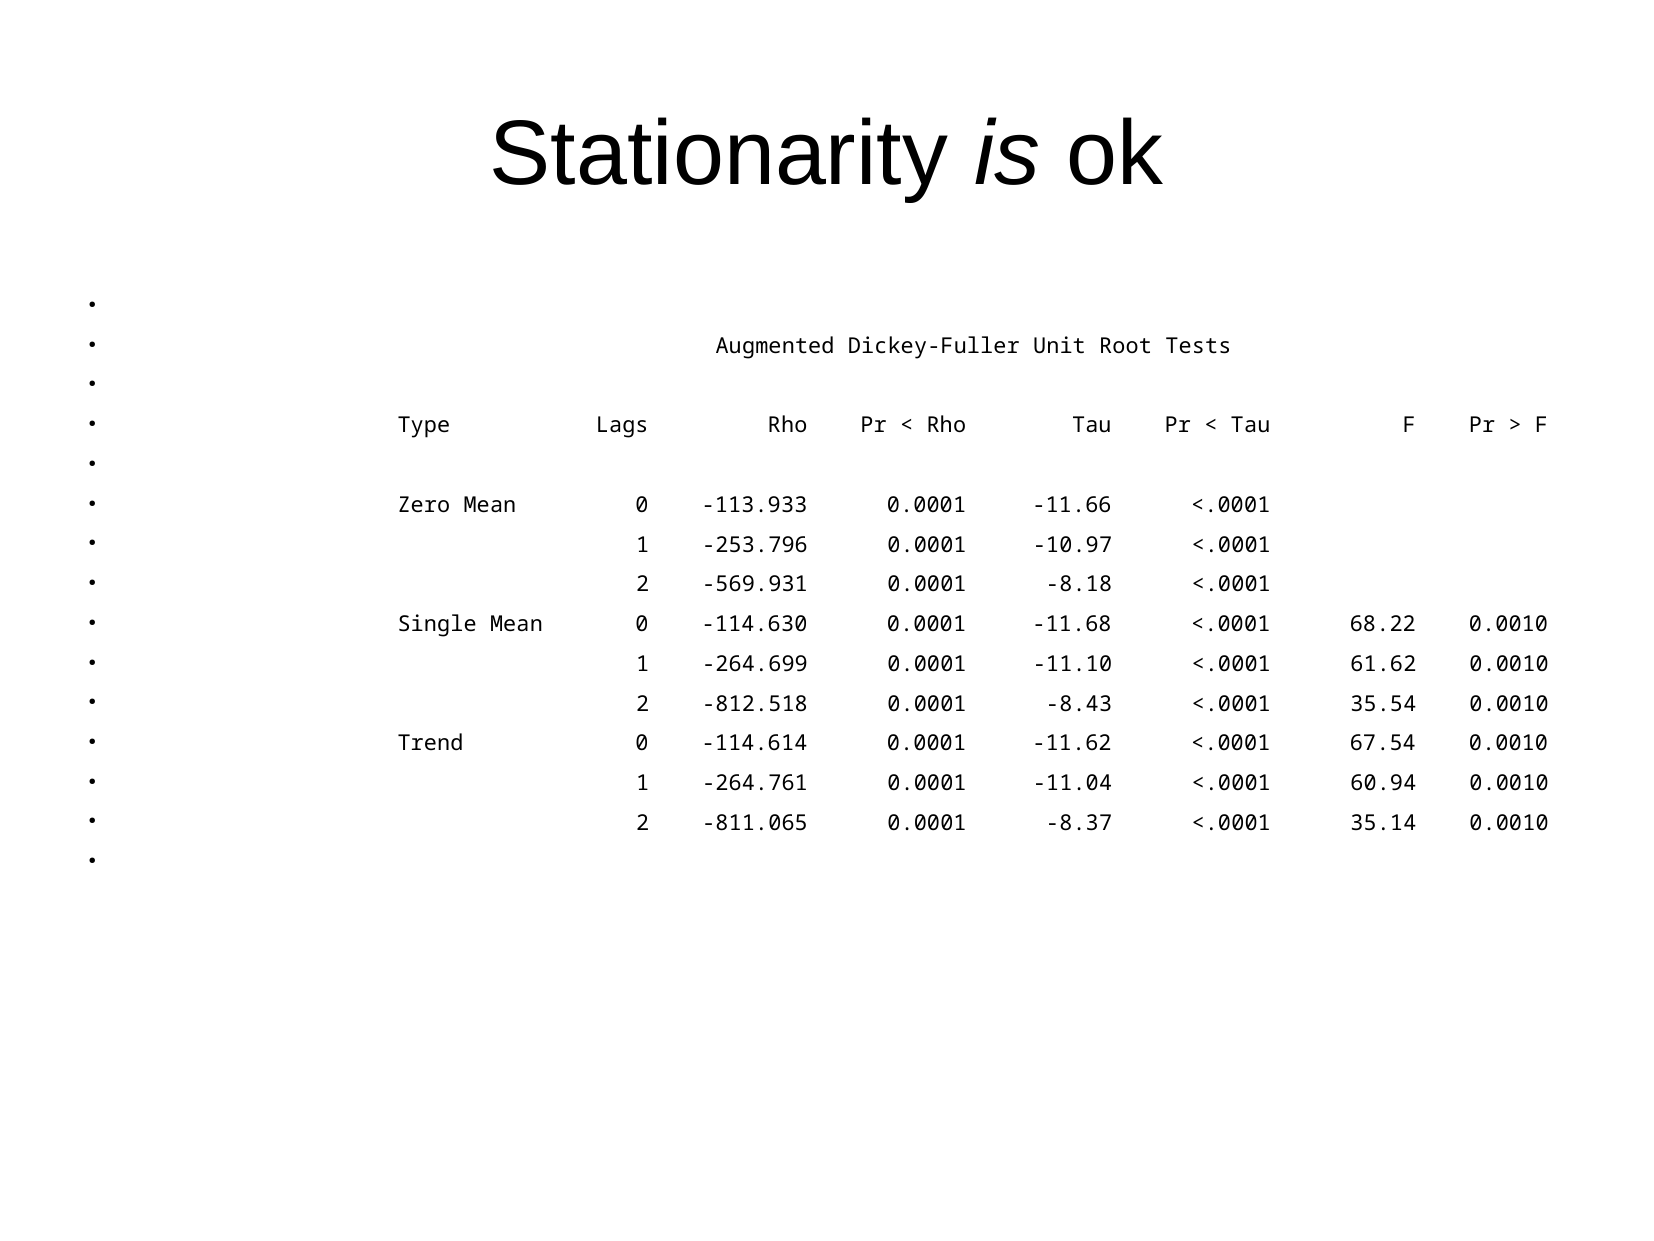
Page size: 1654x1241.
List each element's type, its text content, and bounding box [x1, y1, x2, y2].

title Stationarity is ok [82, 56, 1571, 250]
list Augmented Dickey-Fuller Unit Root Tests Type Lags Rho Pr < Rho Tau Pr < Tau F Pr > F Zero Mean 0 -113.933 0.0001 -11.66 <.0001 1 -253.796 0.0001 -10.97 <.0001 2 -569.931 0.0001 -8.18 <.0001 Single Mean 0 -114.630 0.0001 -11.68 <.0001 68.22 0.0010 1 -264.699 0.0001 -11.10 <.0001 61.62 0.0010 2 -812.518 0.0001 -8.43 <.0001 35.54 0.0010 Trend 0 -114.614 0.0001 -11.62 <.0001 67.54 0.0010 1 -264.761 0.0001 -11.04 <.0001 60.94 0.0010 2 -811.065 0.0001 -8.37 <.0001 35.14 0.0010 [82, 290, 1571, 1109]
